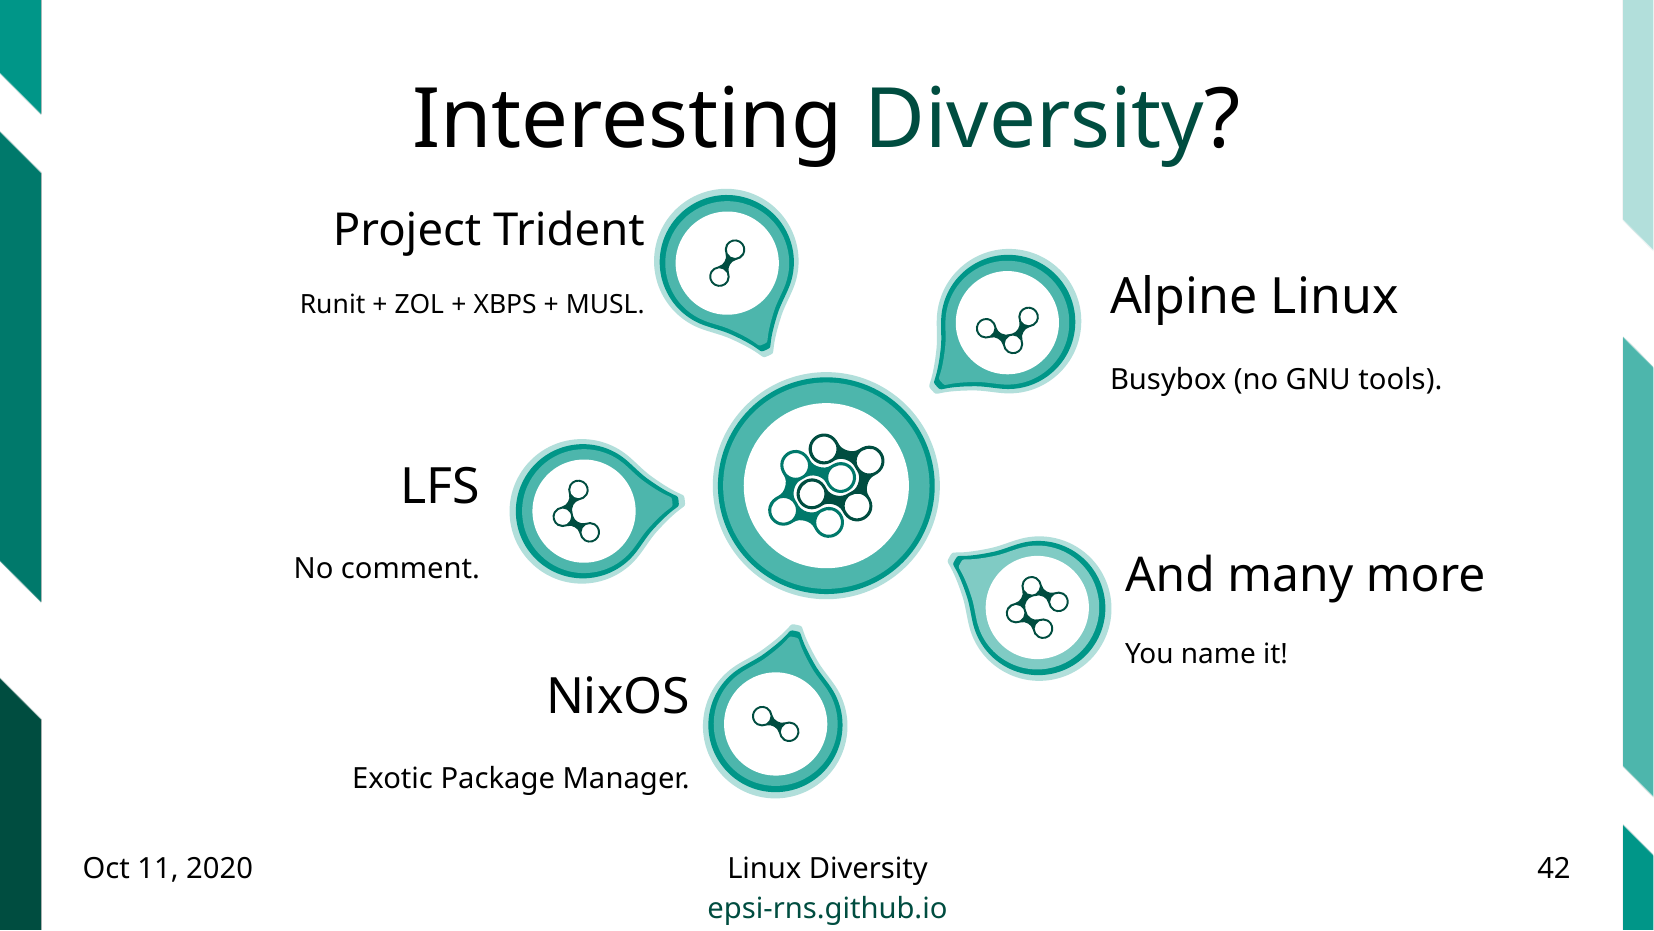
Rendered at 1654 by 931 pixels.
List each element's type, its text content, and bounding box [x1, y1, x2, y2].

list NixOS Exotic Package Manager. [315, 660, 691, 811]
list LFS No comment. [105, 450, 481, 601]
list And many more You name it! [1125, 540, 1501, 691]
list Project Trident Runit + ZOL + XBPS + MUSL. [270, 196, 646, 346]
list Alpine Linux Busybox (no GNU tools). [1110, 260, 1486, 409]
picture [0, 0, 1654, 931]
